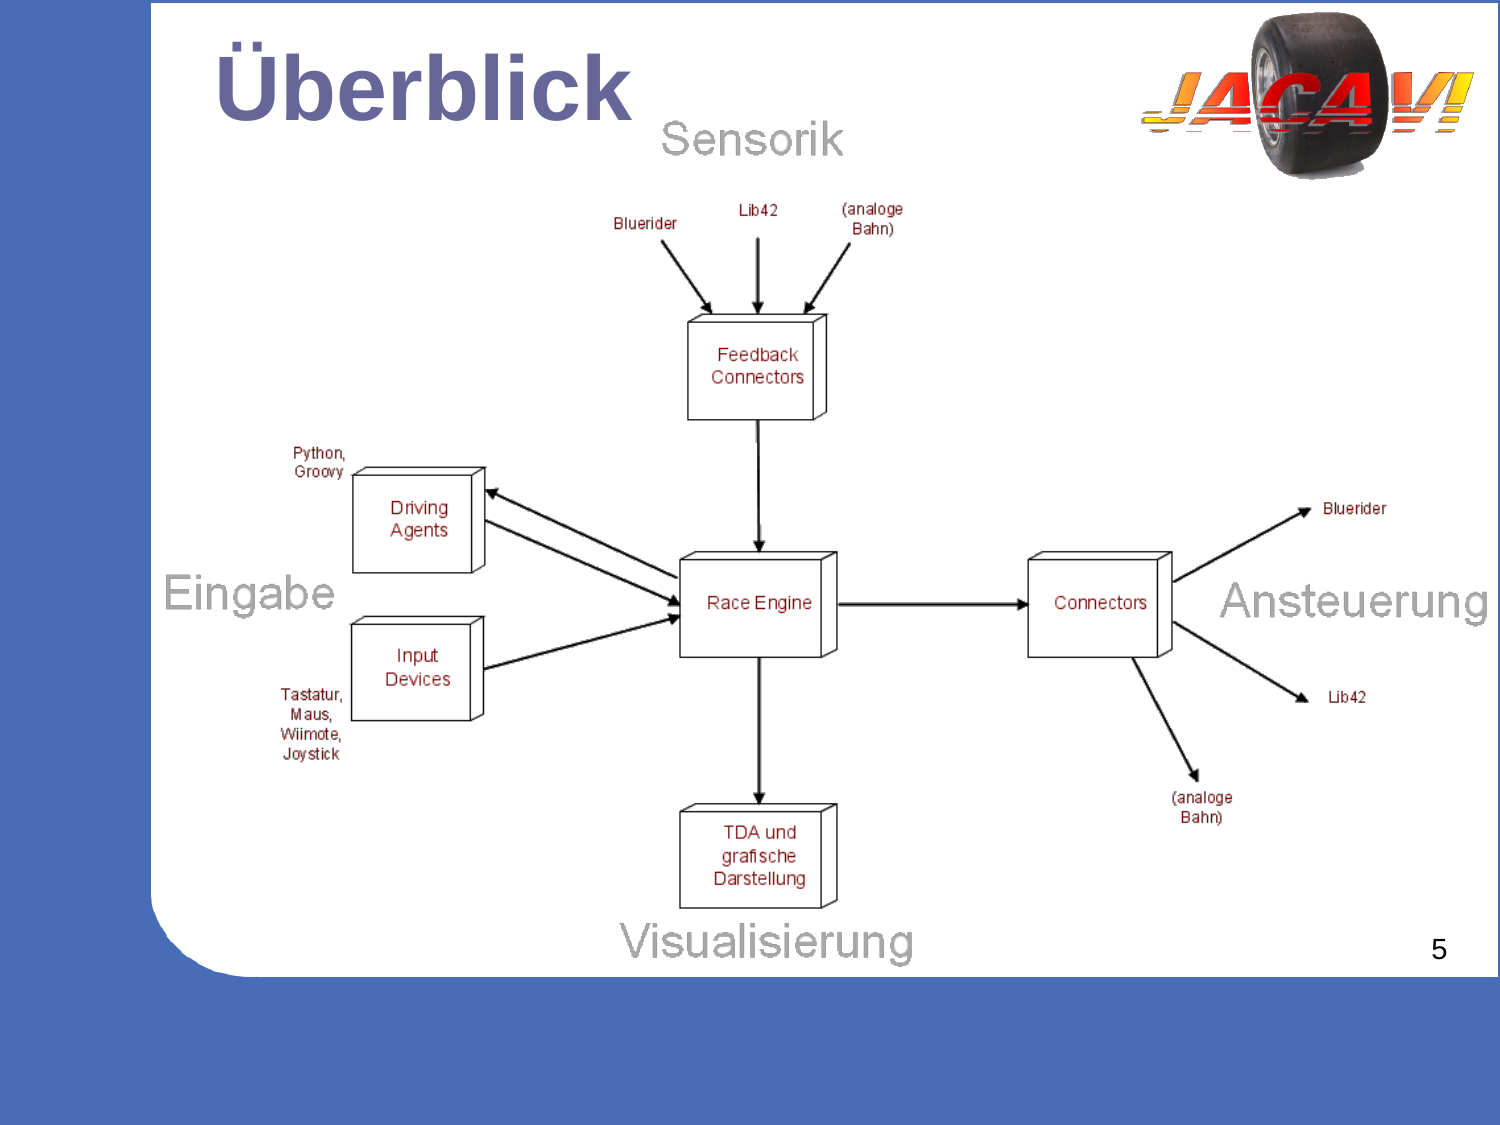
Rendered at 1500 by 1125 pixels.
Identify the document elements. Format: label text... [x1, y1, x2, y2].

picture [0, 0, 1500, 1125]
title Überblick [214, 37, 1449, 96]
